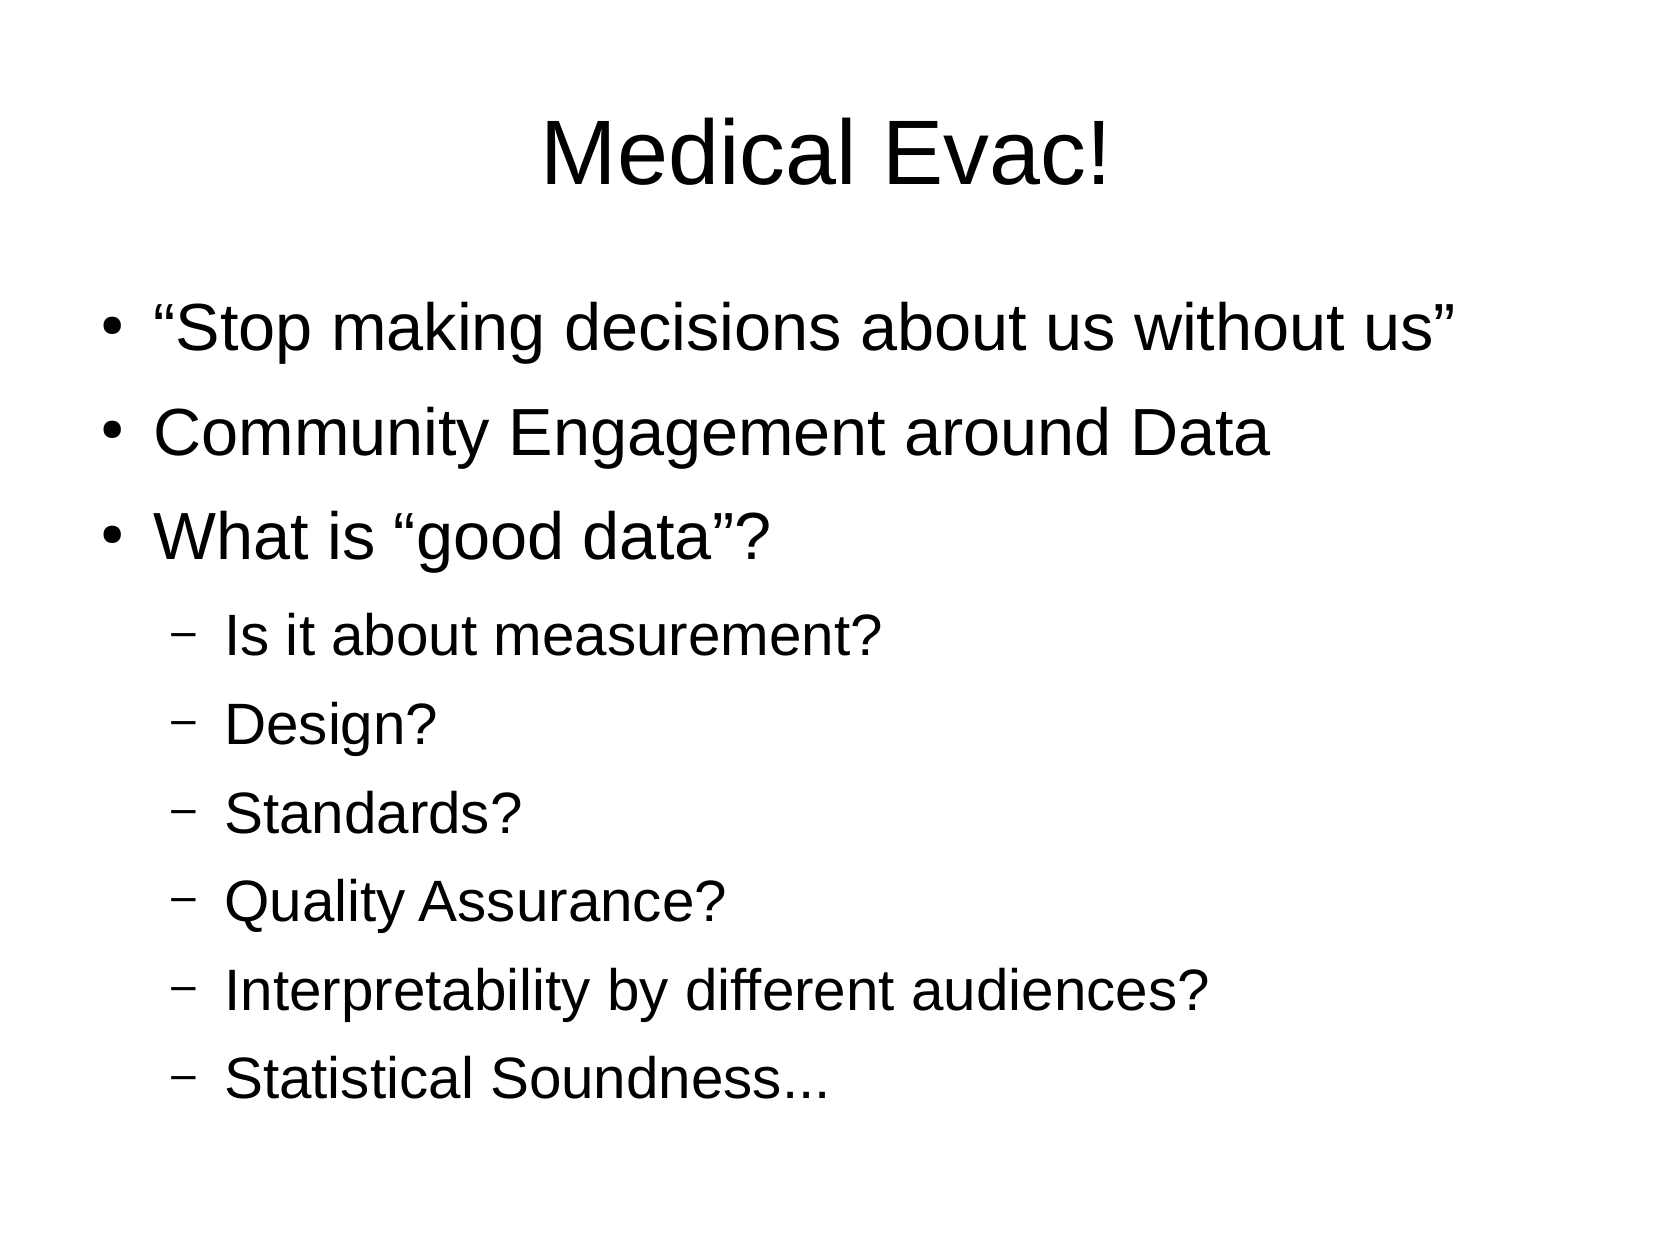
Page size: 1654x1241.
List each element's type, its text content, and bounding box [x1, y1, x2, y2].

title Medical Evac! [82, 49, 1571, 257]
list “Stop making decisions about us without us” Community Engagement around Data What is “good data”? Is it about measurement? Design? Standards? Quality Assurance? Interpretability by different audiences? Statistical Soundness... [82, 290, 1571, 1141]
